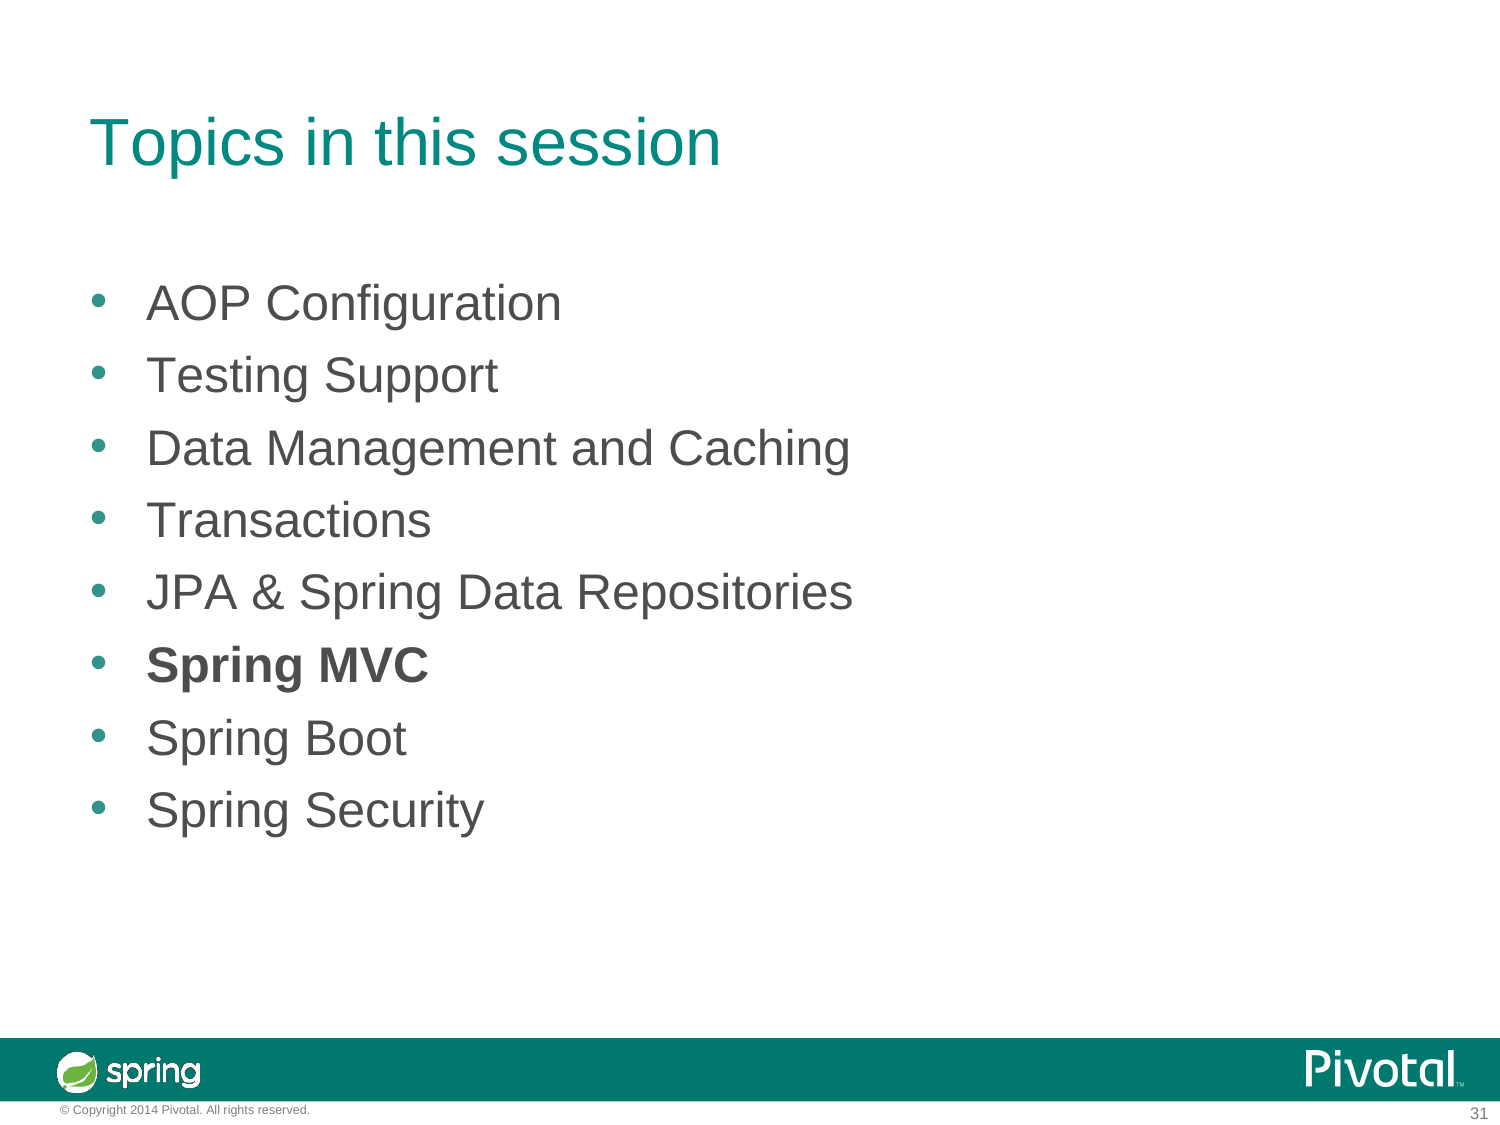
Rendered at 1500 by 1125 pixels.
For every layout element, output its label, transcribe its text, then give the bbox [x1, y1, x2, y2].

picture [1306, 1050, 1464, 1087]
title Topics in this session [75, 45, 1426, 233]
list AOP Configuration Testing Support Data Management and Caching Transactions JPA & Spring Data Repositories Spring MVC Spring Boot Spring Security [75, 262, 1426, 970]
picture [32, 1041, 210, 1103]
